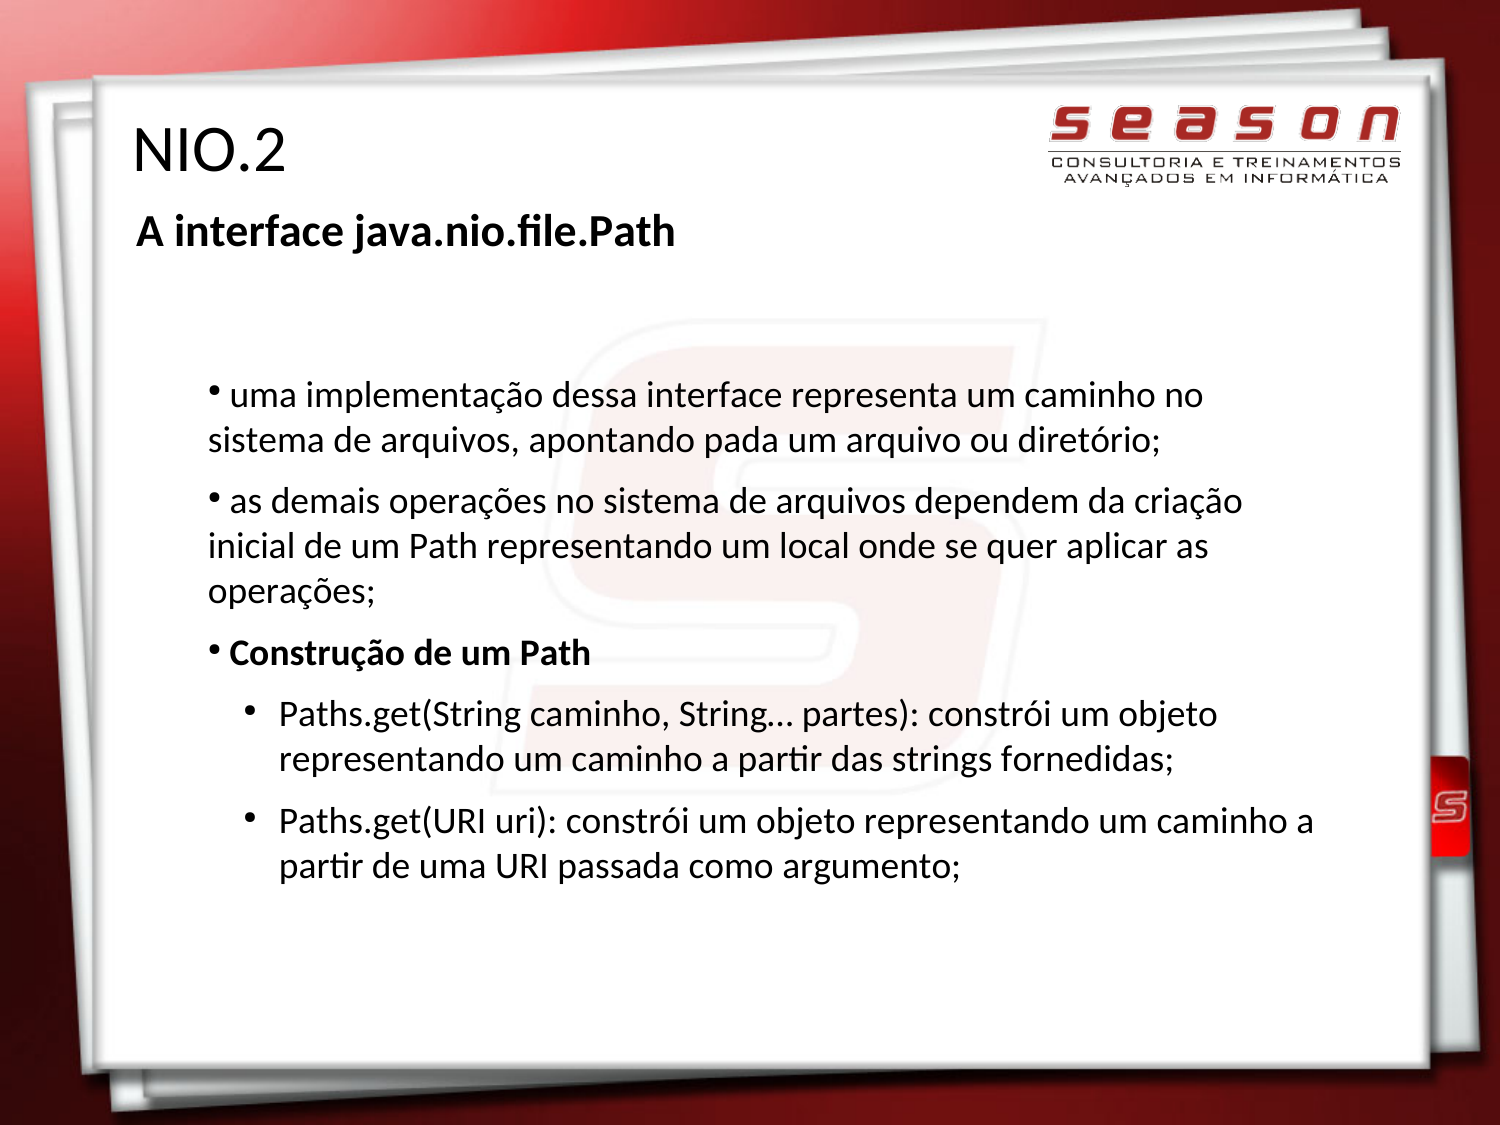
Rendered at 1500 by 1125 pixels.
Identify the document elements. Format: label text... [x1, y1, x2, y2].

text_box uma implementação dessa interface representa um caminho no sistema de arquivos, apontando pada um arquivo ou diretório; as demais operações no sistema de arquivos dependem da criação inicial de um Path representando um local onde se quer aplicar as operações; Construção de um Path Paths.get(String caminho, String… partes): constrói um objeto representando um caminho a partir das strings fornedidas; Paths.get(URI uri): constrói um objeto representando um caminho a partir de uma URI passada como argumento; [207, 301, 1328, 954]
text_box A interface java.nio.file.Path [119, 200, 1240, 256]
title NIO.2 [118, 33, 1394, 257]
picture [0, 0, 1500, 1125]
